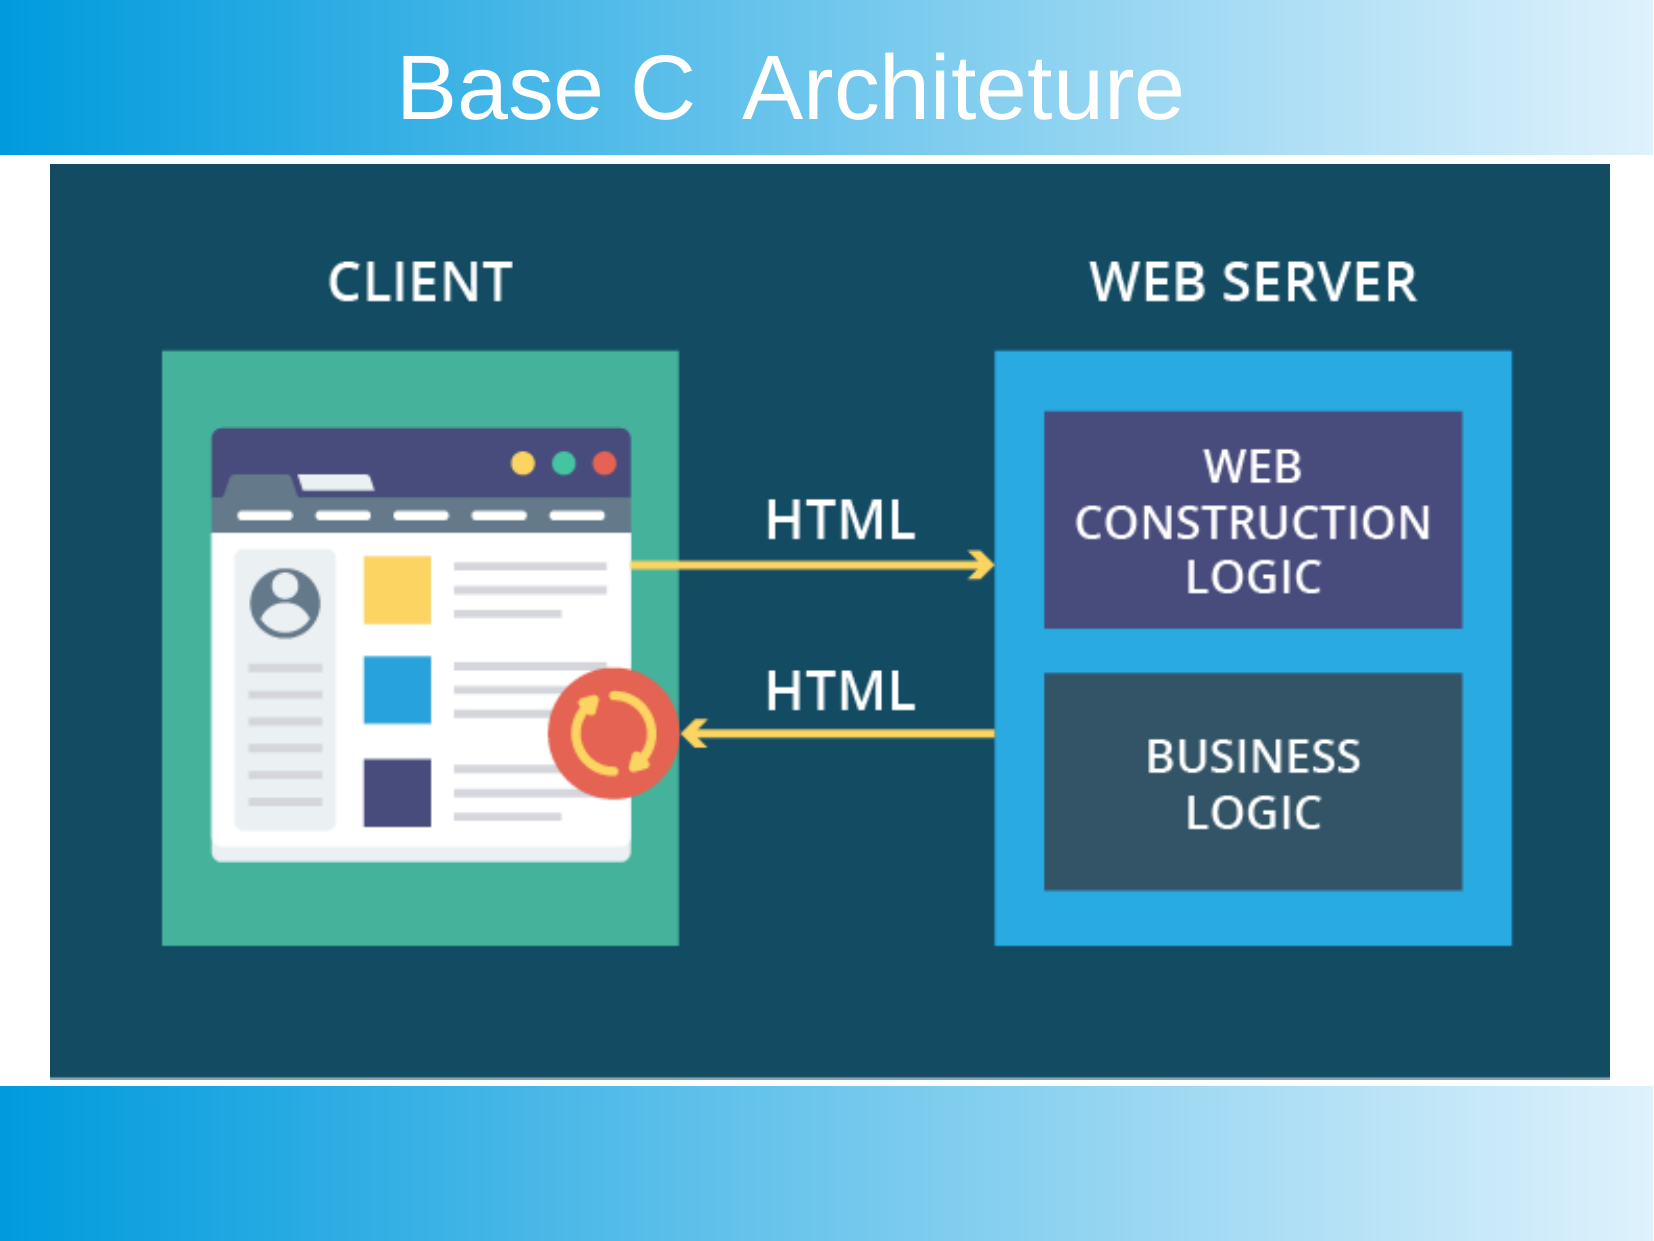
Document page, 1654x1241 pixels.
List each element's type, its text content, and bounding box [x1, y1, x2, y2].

title Base C Architeture [47, 35, 1536, 141]
picture [50, 164, 1610, 1080]
